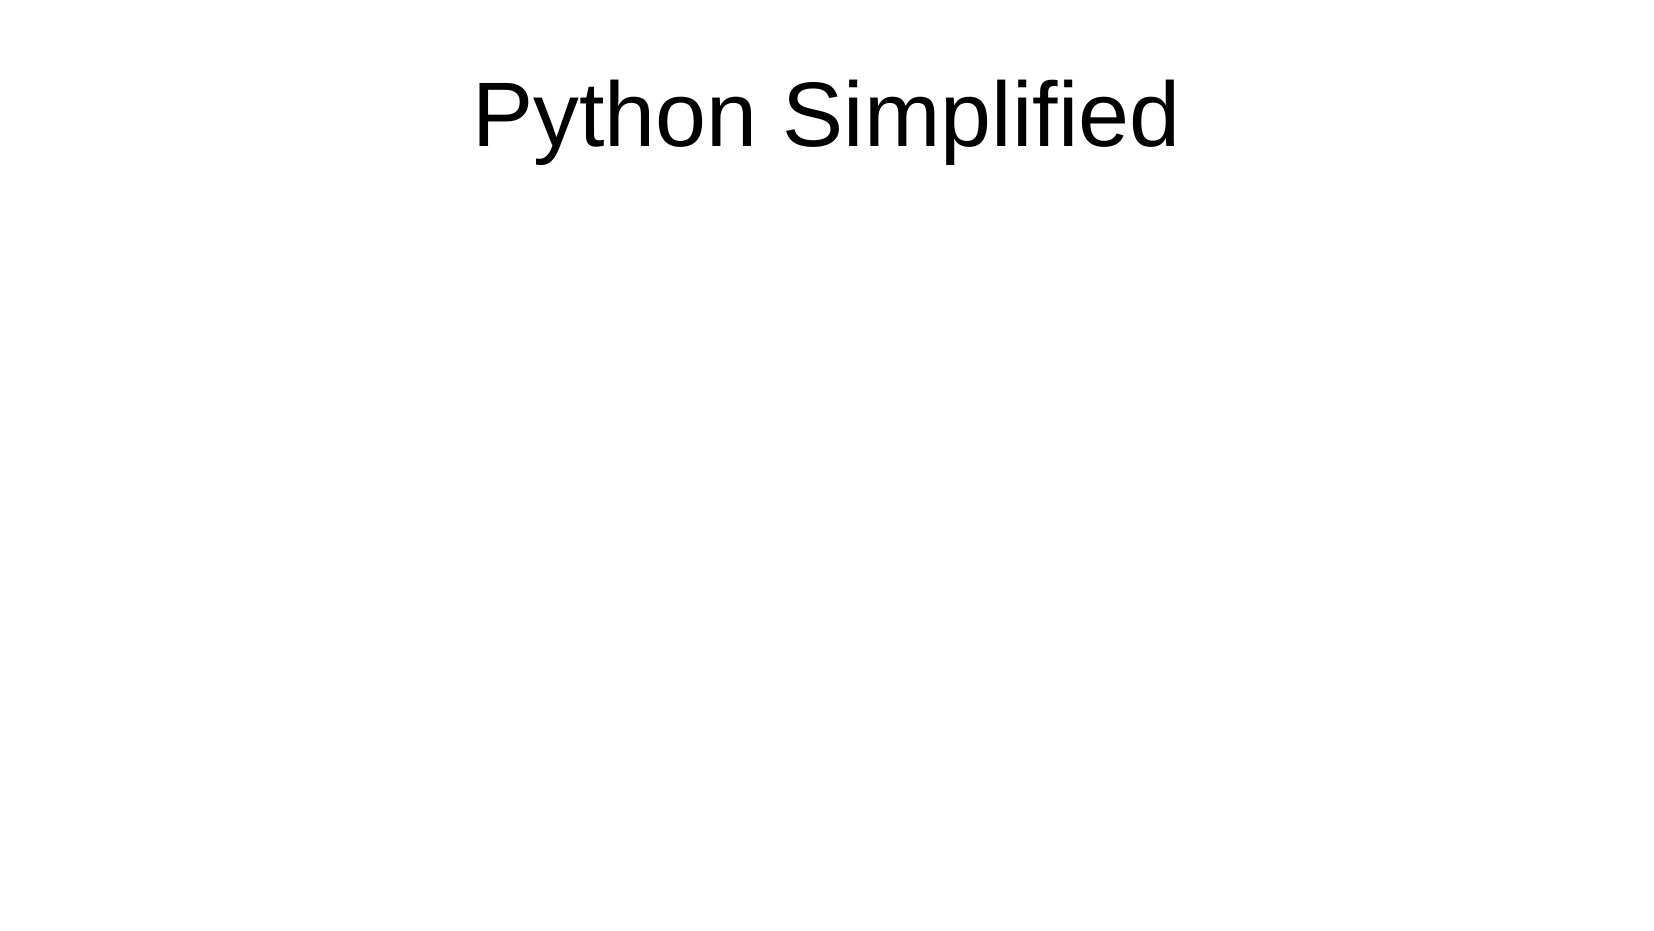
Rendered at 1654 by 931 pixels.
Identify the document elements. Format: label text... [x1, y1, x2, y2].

title Python Simplified [82, 37, 1571, 193]
